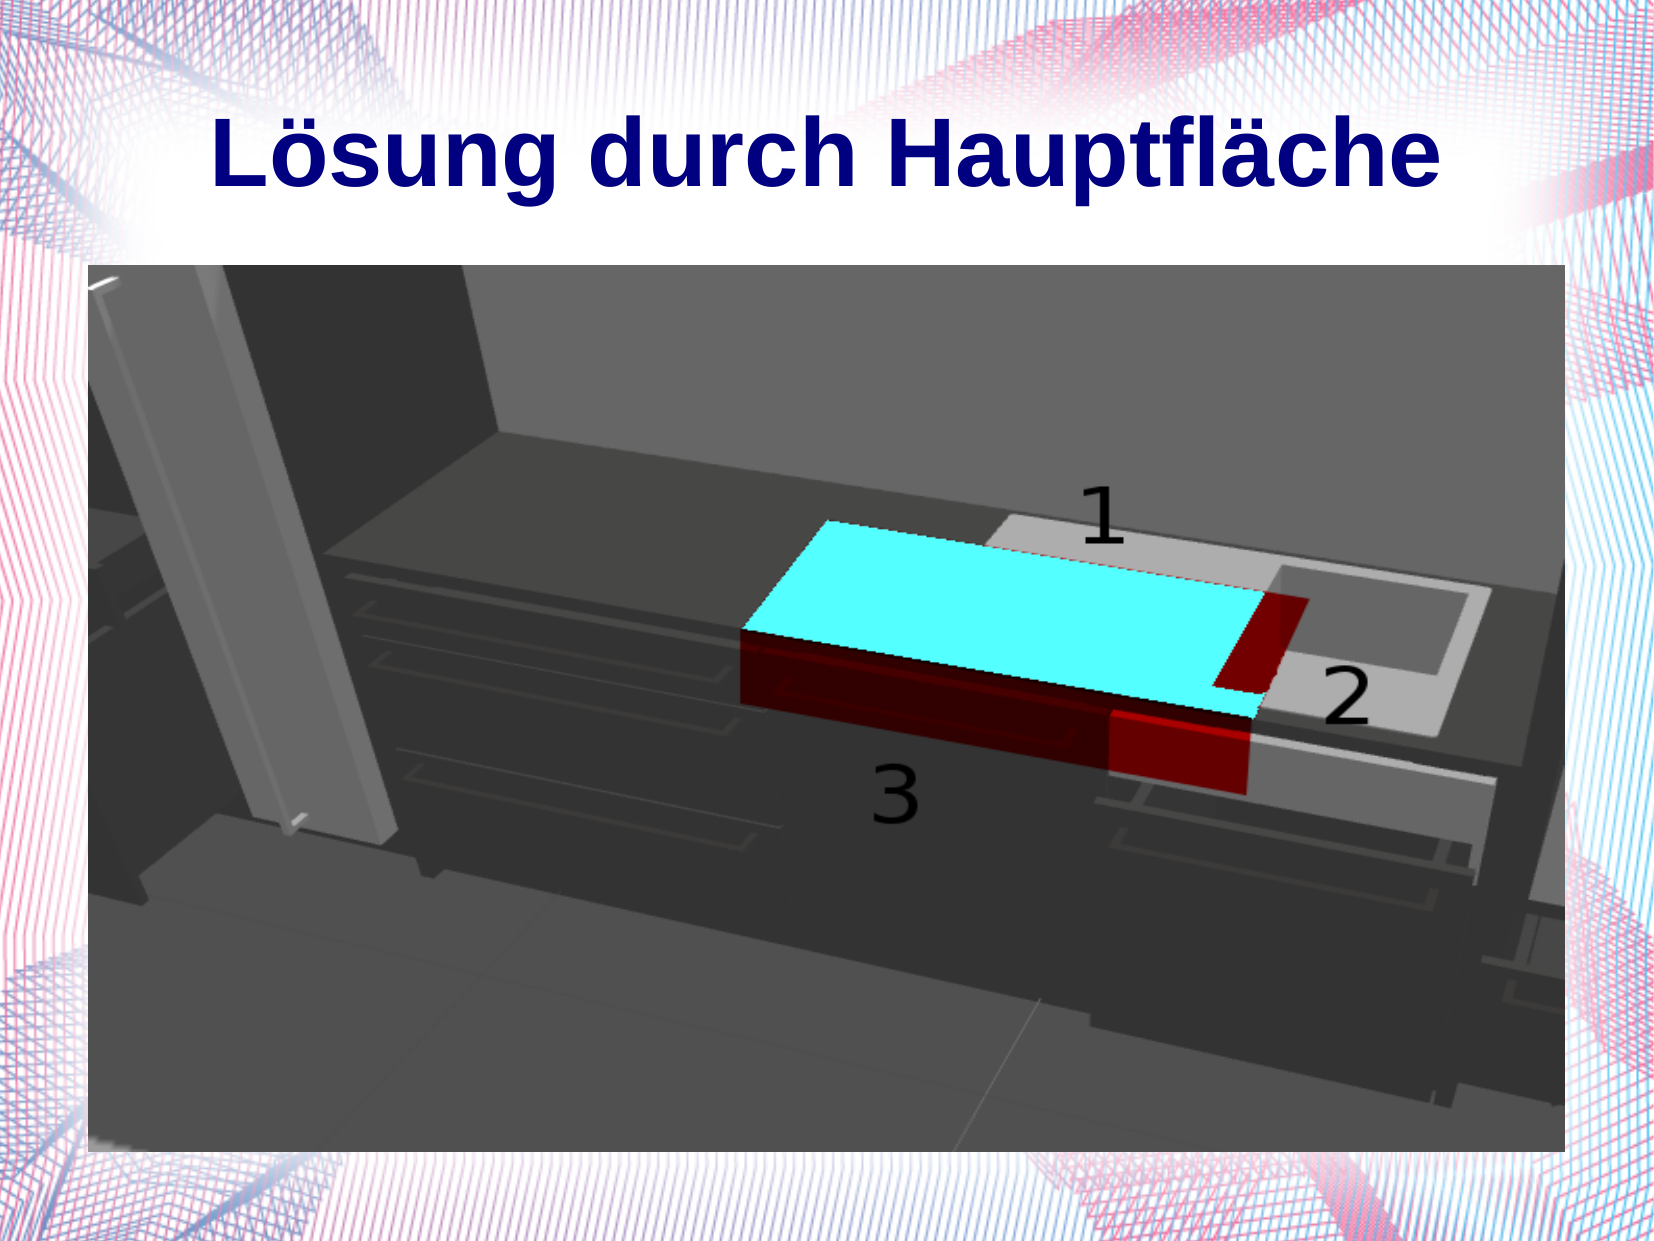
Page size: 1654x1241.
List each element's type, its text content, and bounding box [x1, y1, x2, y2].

title Lösung durch Hauptfläche [82, 49, 1571, 257]
picture [0, 0, 1654, 1241]
